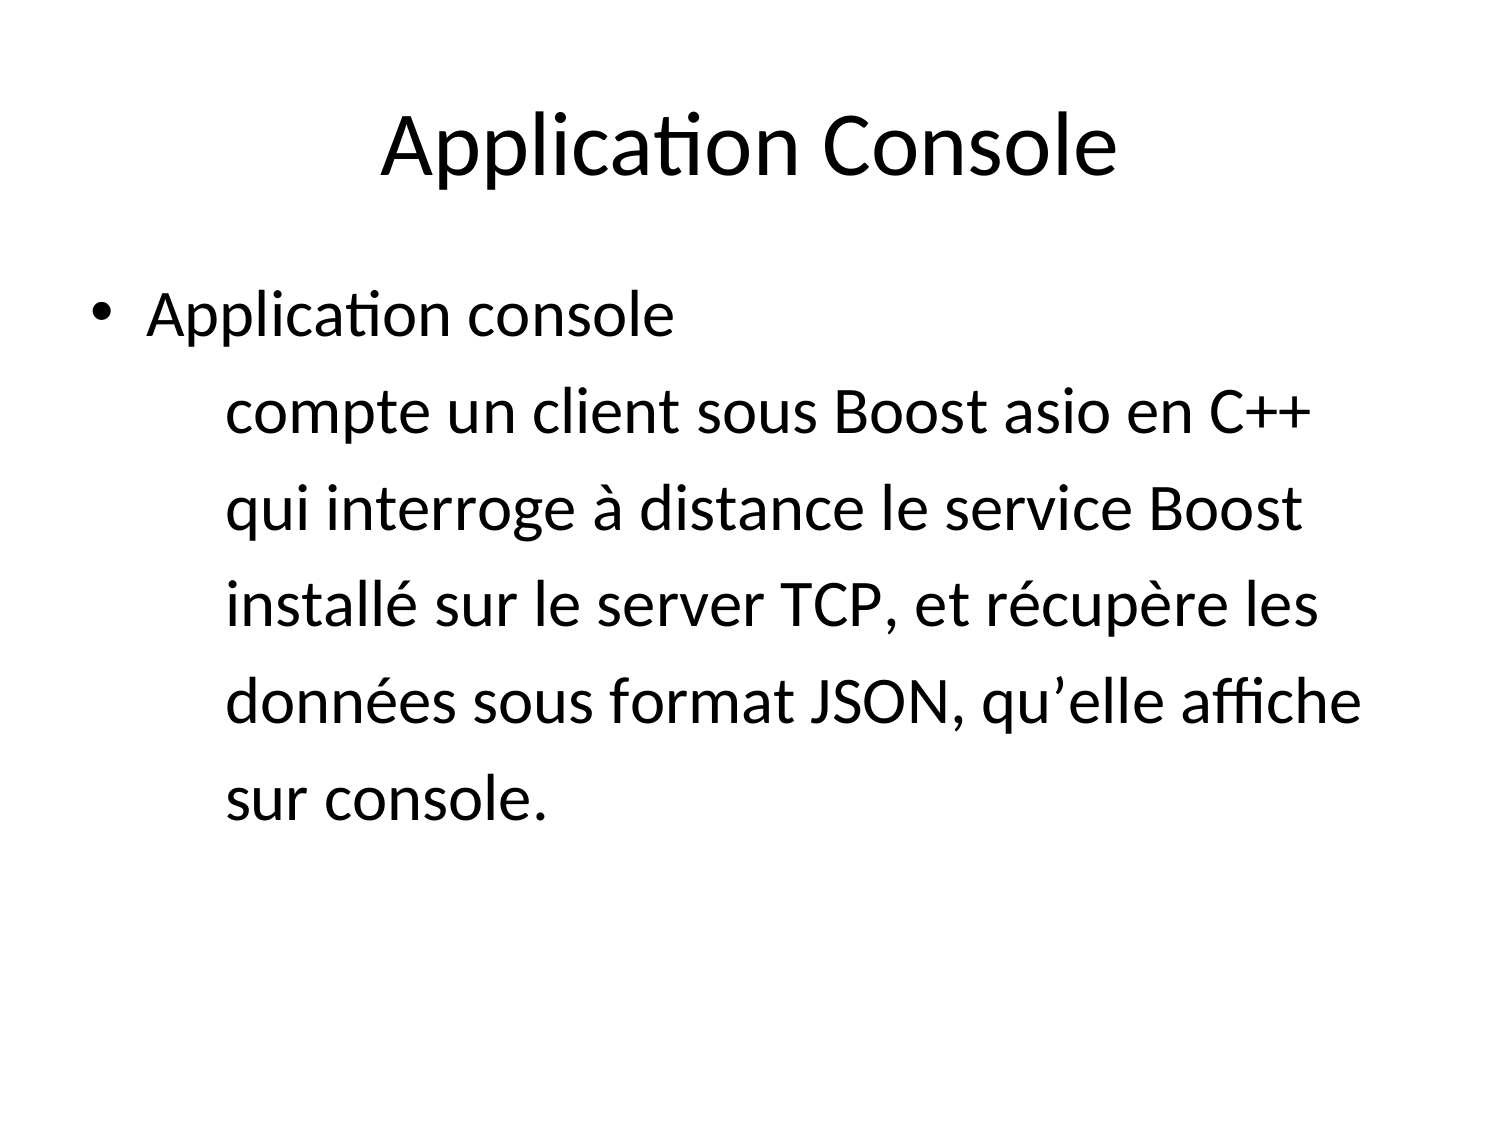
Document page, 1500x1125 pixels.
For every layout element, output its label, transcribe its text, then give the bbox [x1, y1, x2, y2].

list Application console compte un client sous Boost asio en C++ qui interroge à distance le service Boost installé sur le server TCP, et récupère les données sous format JSON, qu’elle affiche sur console. [75, 262, 1426, 1005]
title Application Console [75, 45, 1426, 233]
